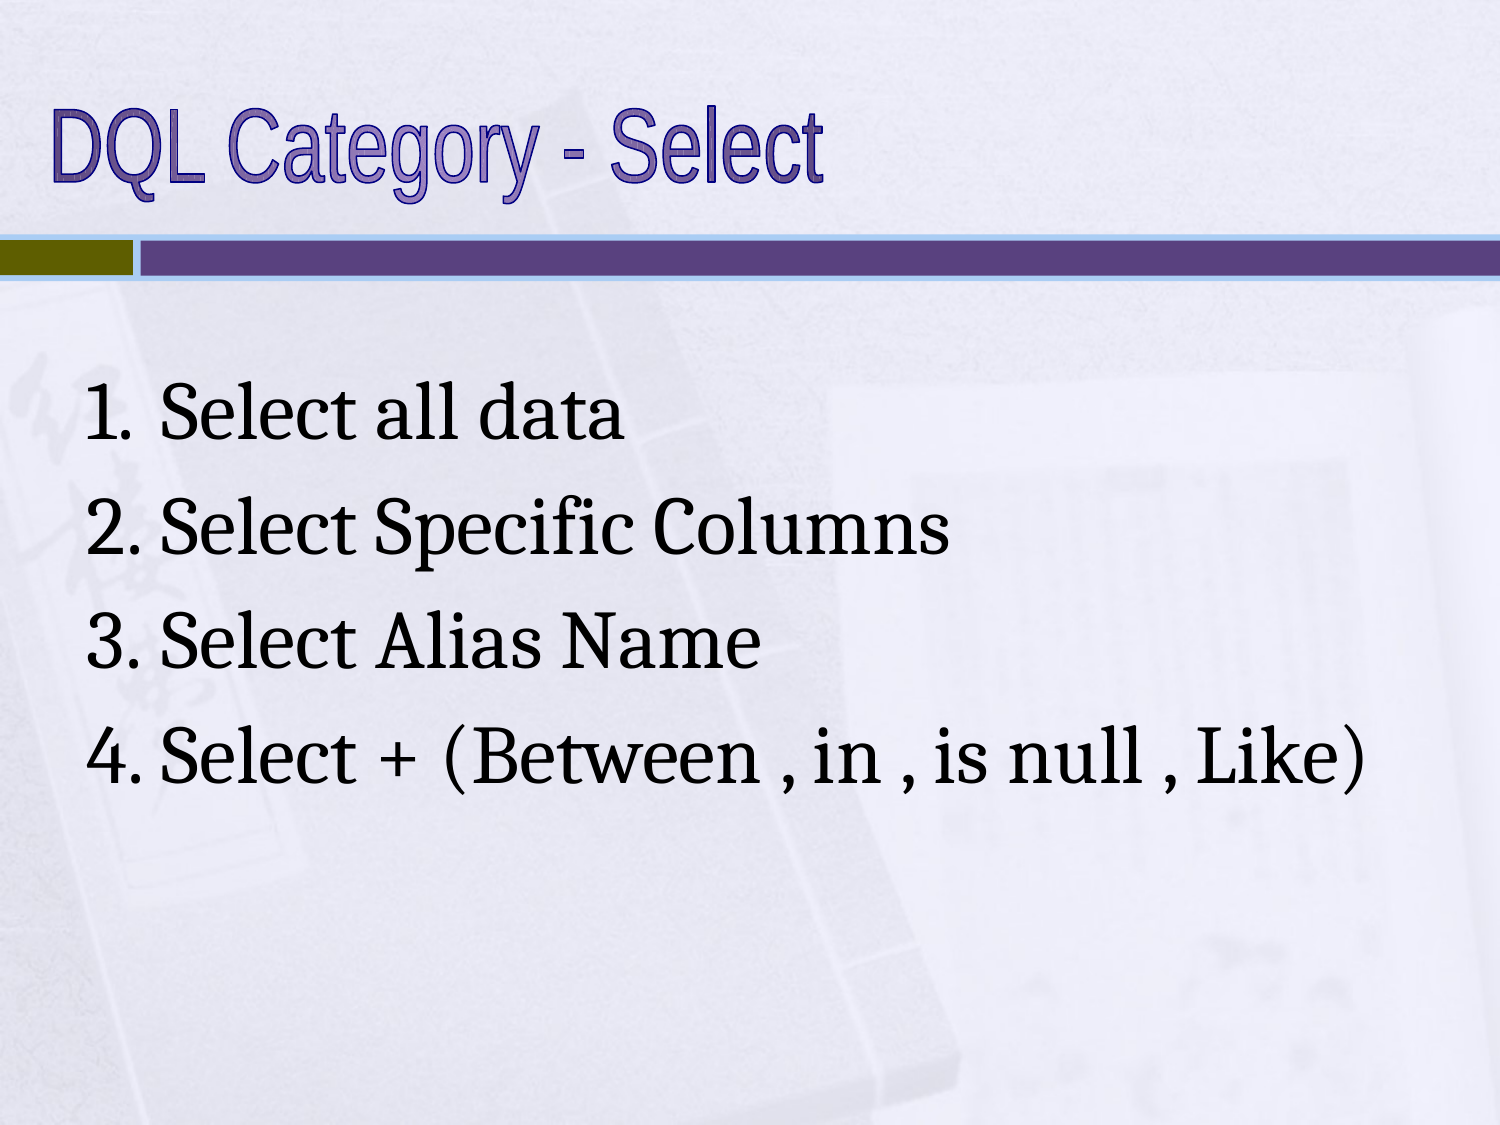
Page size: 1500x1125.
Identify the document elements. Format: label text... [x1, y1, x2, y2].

text_box DQL Category - Select [170, 109, 205, 182]
text_box DQL Category - Select [723, 125, 760, 183]
text_box DQL Category - Select [392, 125, 428, 204]
text_box DQL Category - Select [708, 105, 715, 182]
picture [0, 0, 1500, 234]
text_box DQL Category - Select [802, 114, 823, 183]
text_box DQL Category - Select [611, 108, 657, 183]
text_box DQL Category - Select [663, 125, 700, 183]
text_box DQL Category - Select [480, 125, 540, 204]
text_box DQL Category - Select [284, 125, 325, 183]
picture [0, 282, 1500, 1125]
text_box DQL Category - Select [54, 109, 101, 182]
text_box DQL Category - Select [349, 125, 386, 183]
text_box DQL Category - Select [325, 114, 346, 183]
text_box DQL Category - Select [435, 125, 472, 183]
text_box DQL Category - Select [229, 108, 279, 183]
text_box Select all data Select Specific Columns Select Alias Name Select + (Between , in , is null , Like) [71, 325, 1500, 816]
text_box DQL Category - Select [107, 108, 161, 202]
text_box DQL Category - Select [766, 125, 800, 183]
